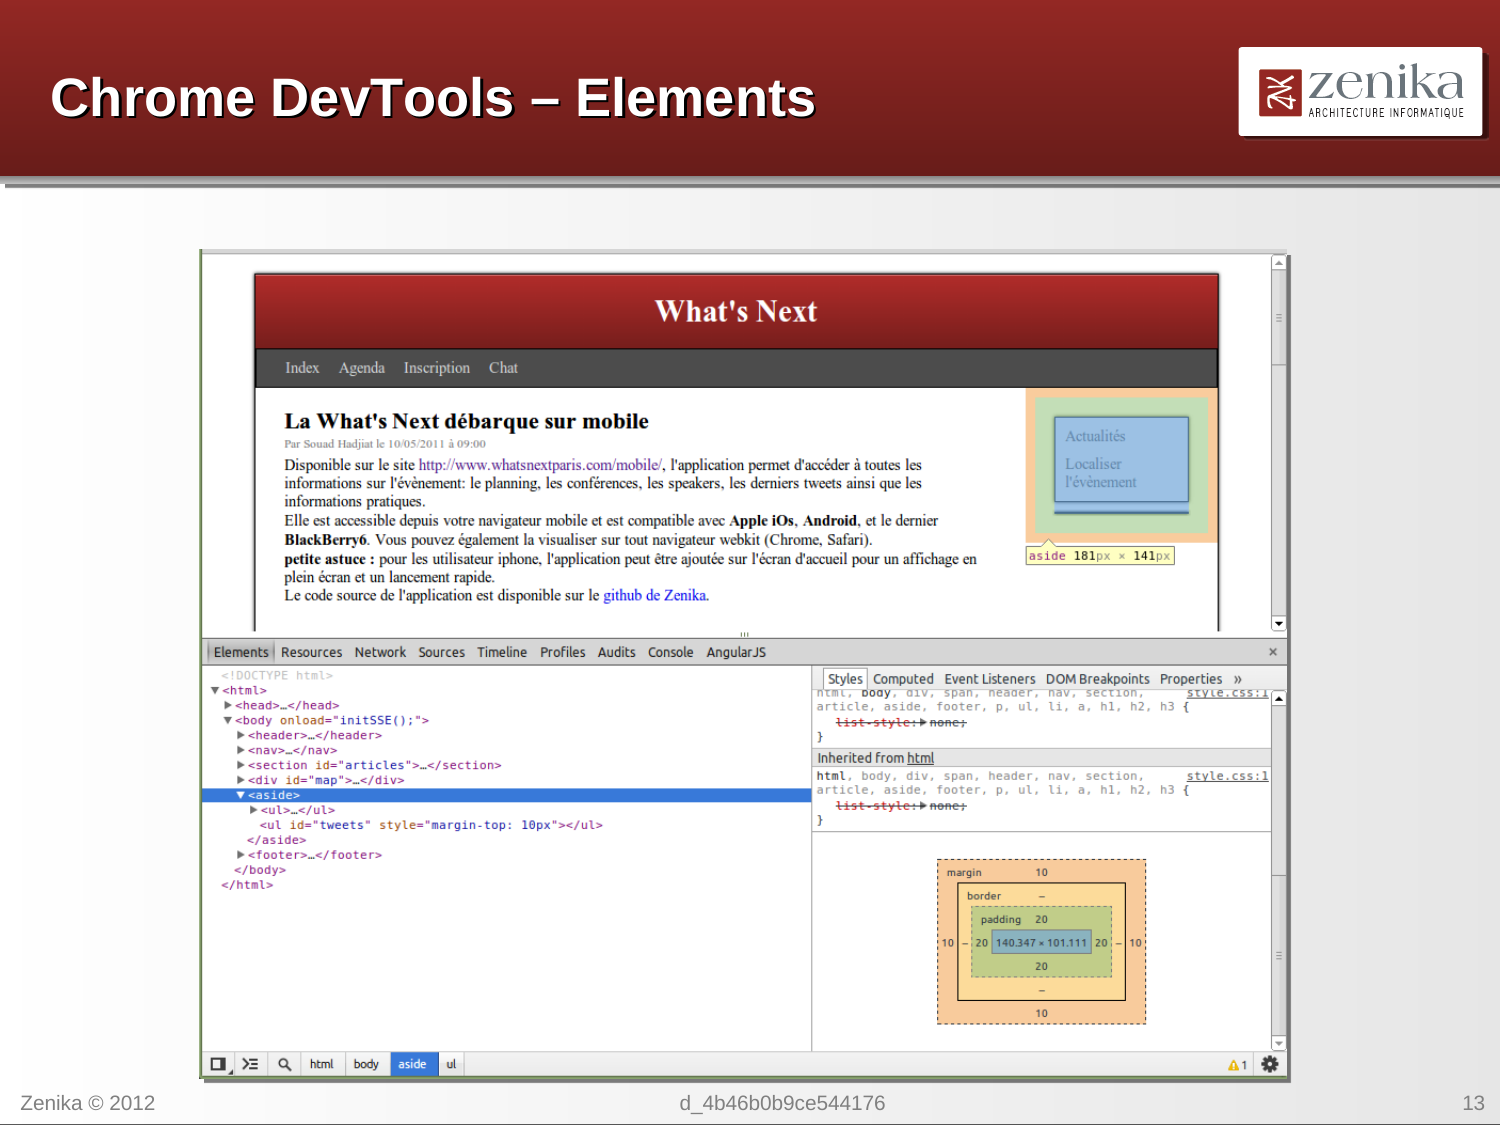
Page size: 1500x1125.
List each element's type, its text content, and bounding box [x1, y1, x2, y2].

picture [199, 249, 1287, 1079]
title Chrome DevTools – Elements [50, 15, 1206, 180]
picture [1257, 58, 1464, 125]
